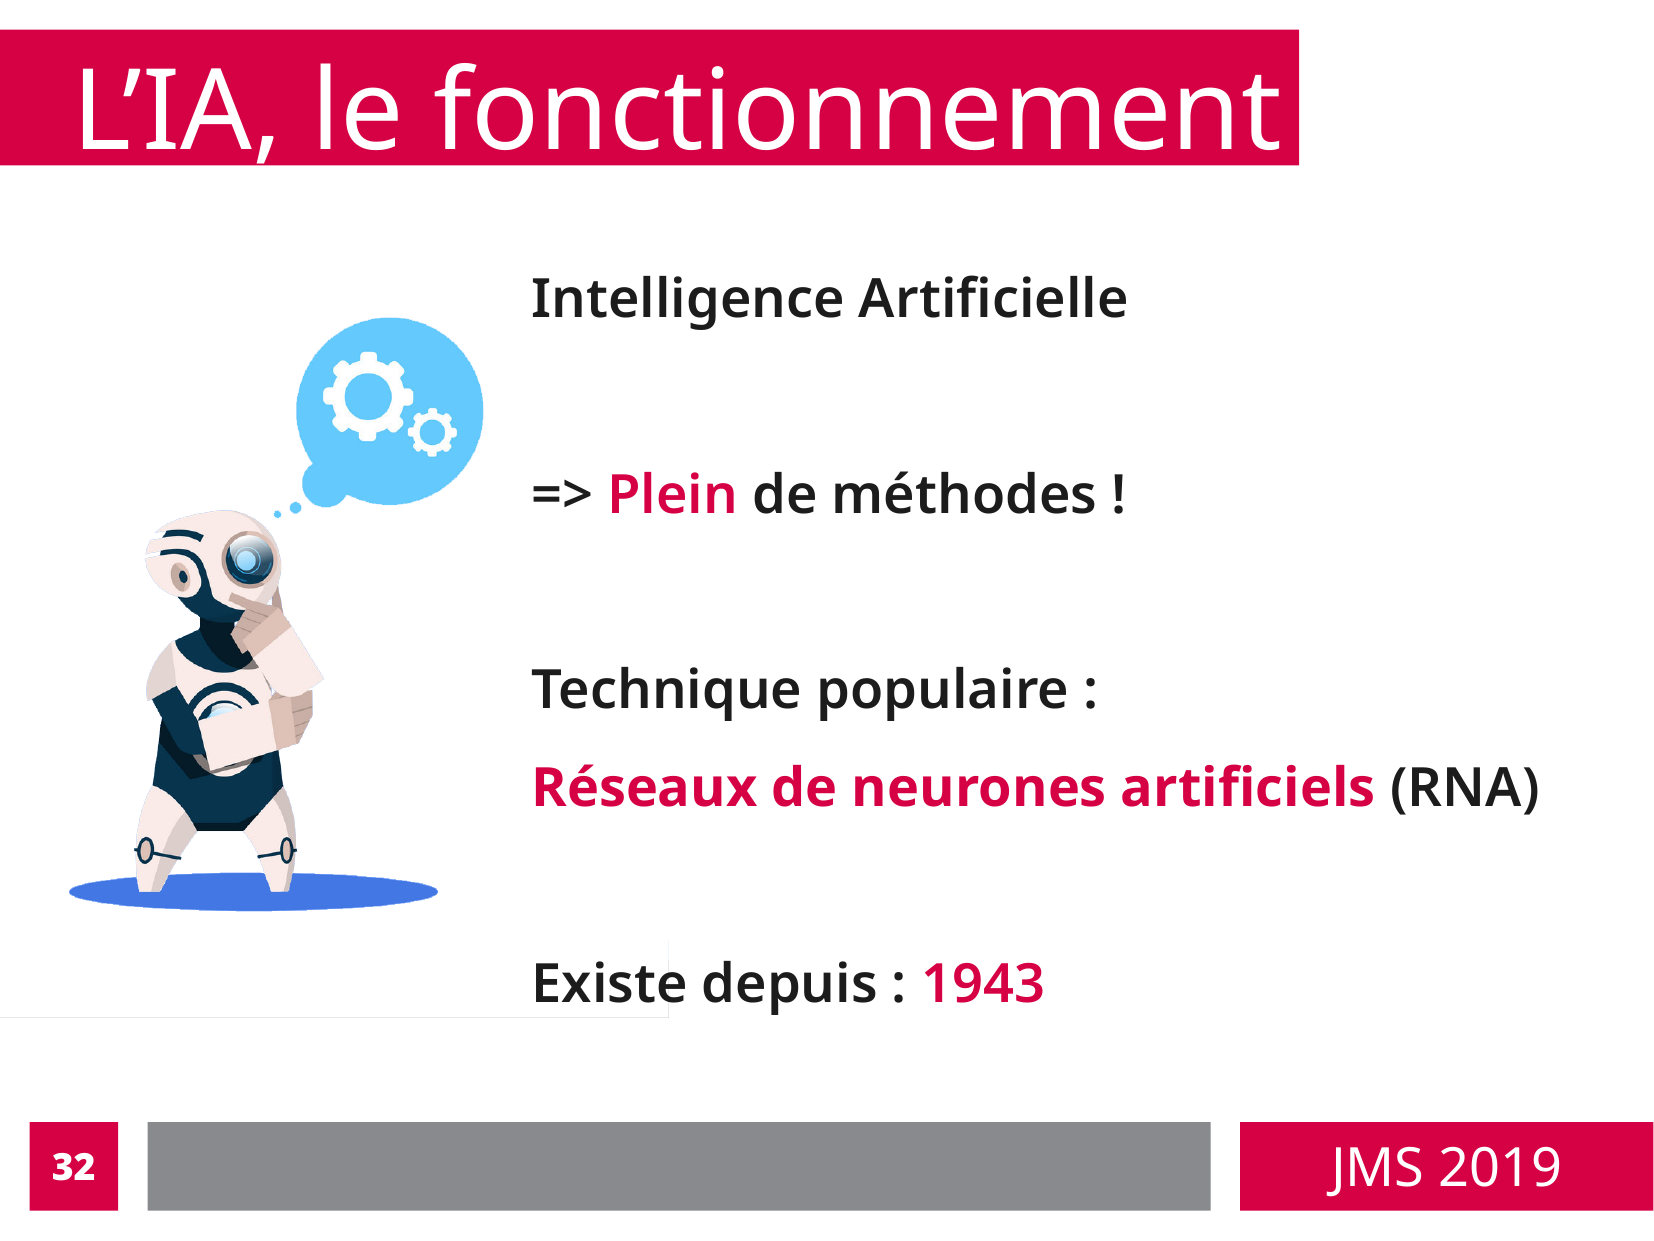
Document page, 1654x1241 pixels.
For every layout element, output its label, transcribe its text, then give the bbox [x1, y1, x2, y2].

list Intelligence Artificielle => Plein de méthodes ! Technique populaire : Réseaux de neurones artificiels (RNA) Existe depuis : 1943 [531, 259, 1607, 1087]
title L’IA, le fonctionnement [0, 29, 1371, 178]
picture [0, 238, 669, 1018]
